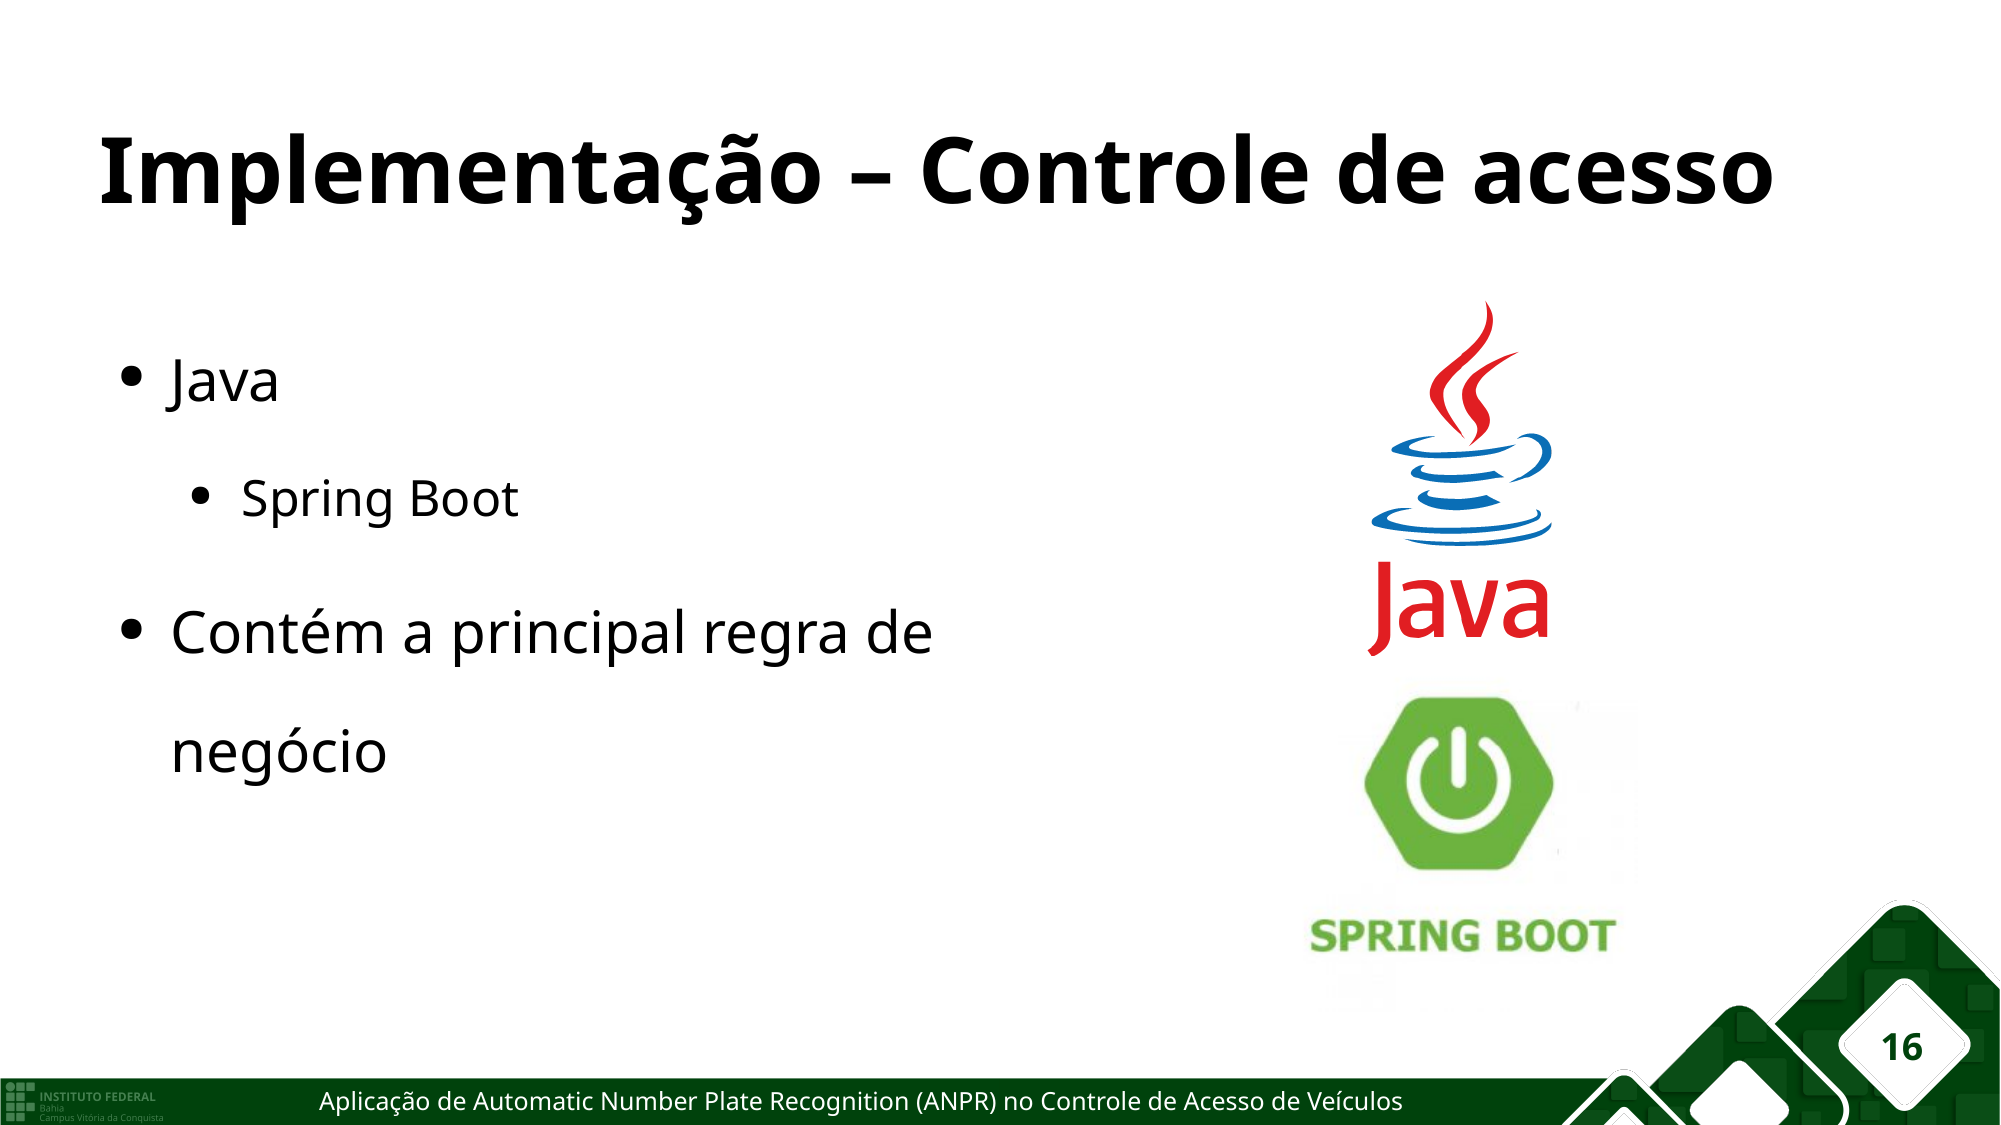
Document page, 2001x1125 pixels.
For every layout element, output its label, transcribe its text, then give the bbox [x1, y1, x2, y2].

list Java Spring Boot Contém a principal regra de negócio [99, 299, 979, 1014]
title Implementação – Controle de acesso [99, 59, 1900, 277]
picture [0, 299, 2000, 1125]
